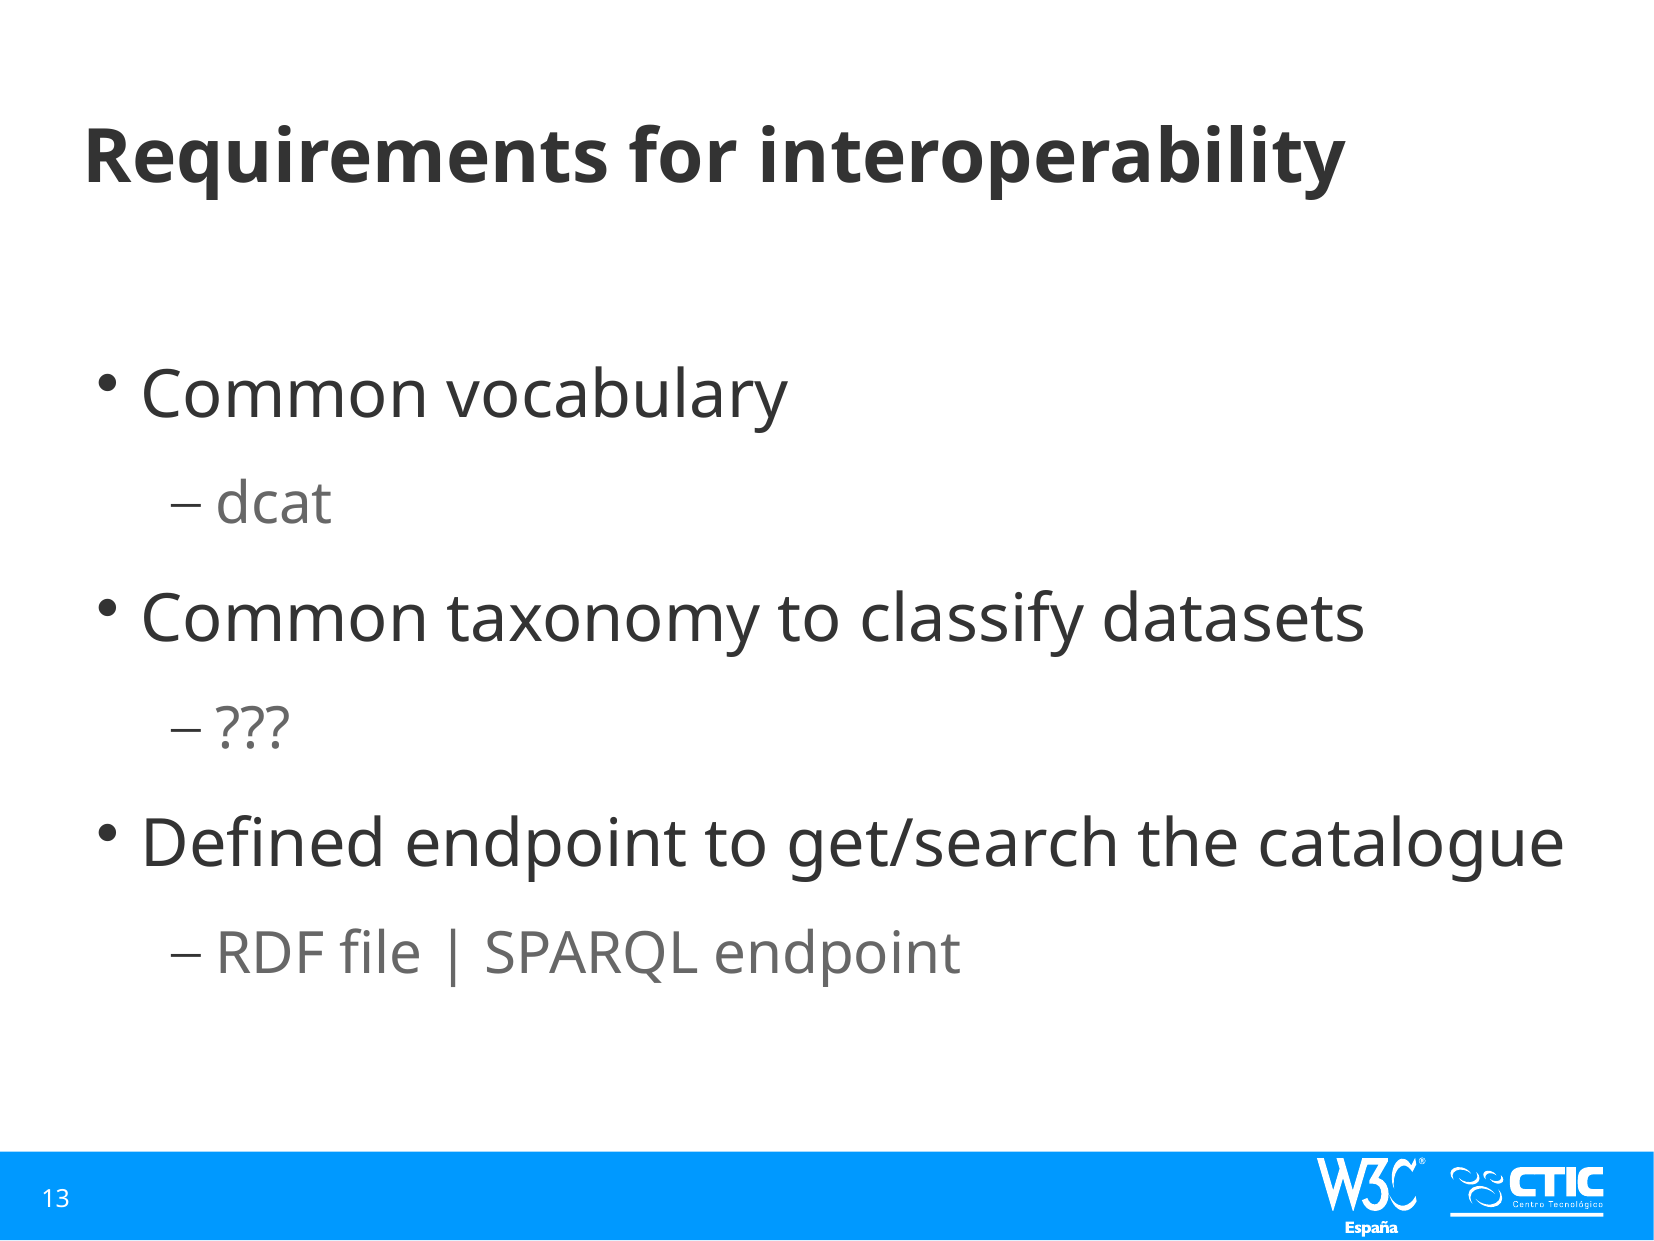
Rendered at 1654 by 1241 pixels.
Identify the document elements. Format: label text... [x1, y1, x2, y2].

title Requirements for interoperability [82, 49, 1571, 257]
list Common vocabulary dcat Common taxonomy to classify datasets ??? Defined endpoint to get/search the catalogue RDF file | SPARQL endpoint [87, 301, 1579, 1121]
